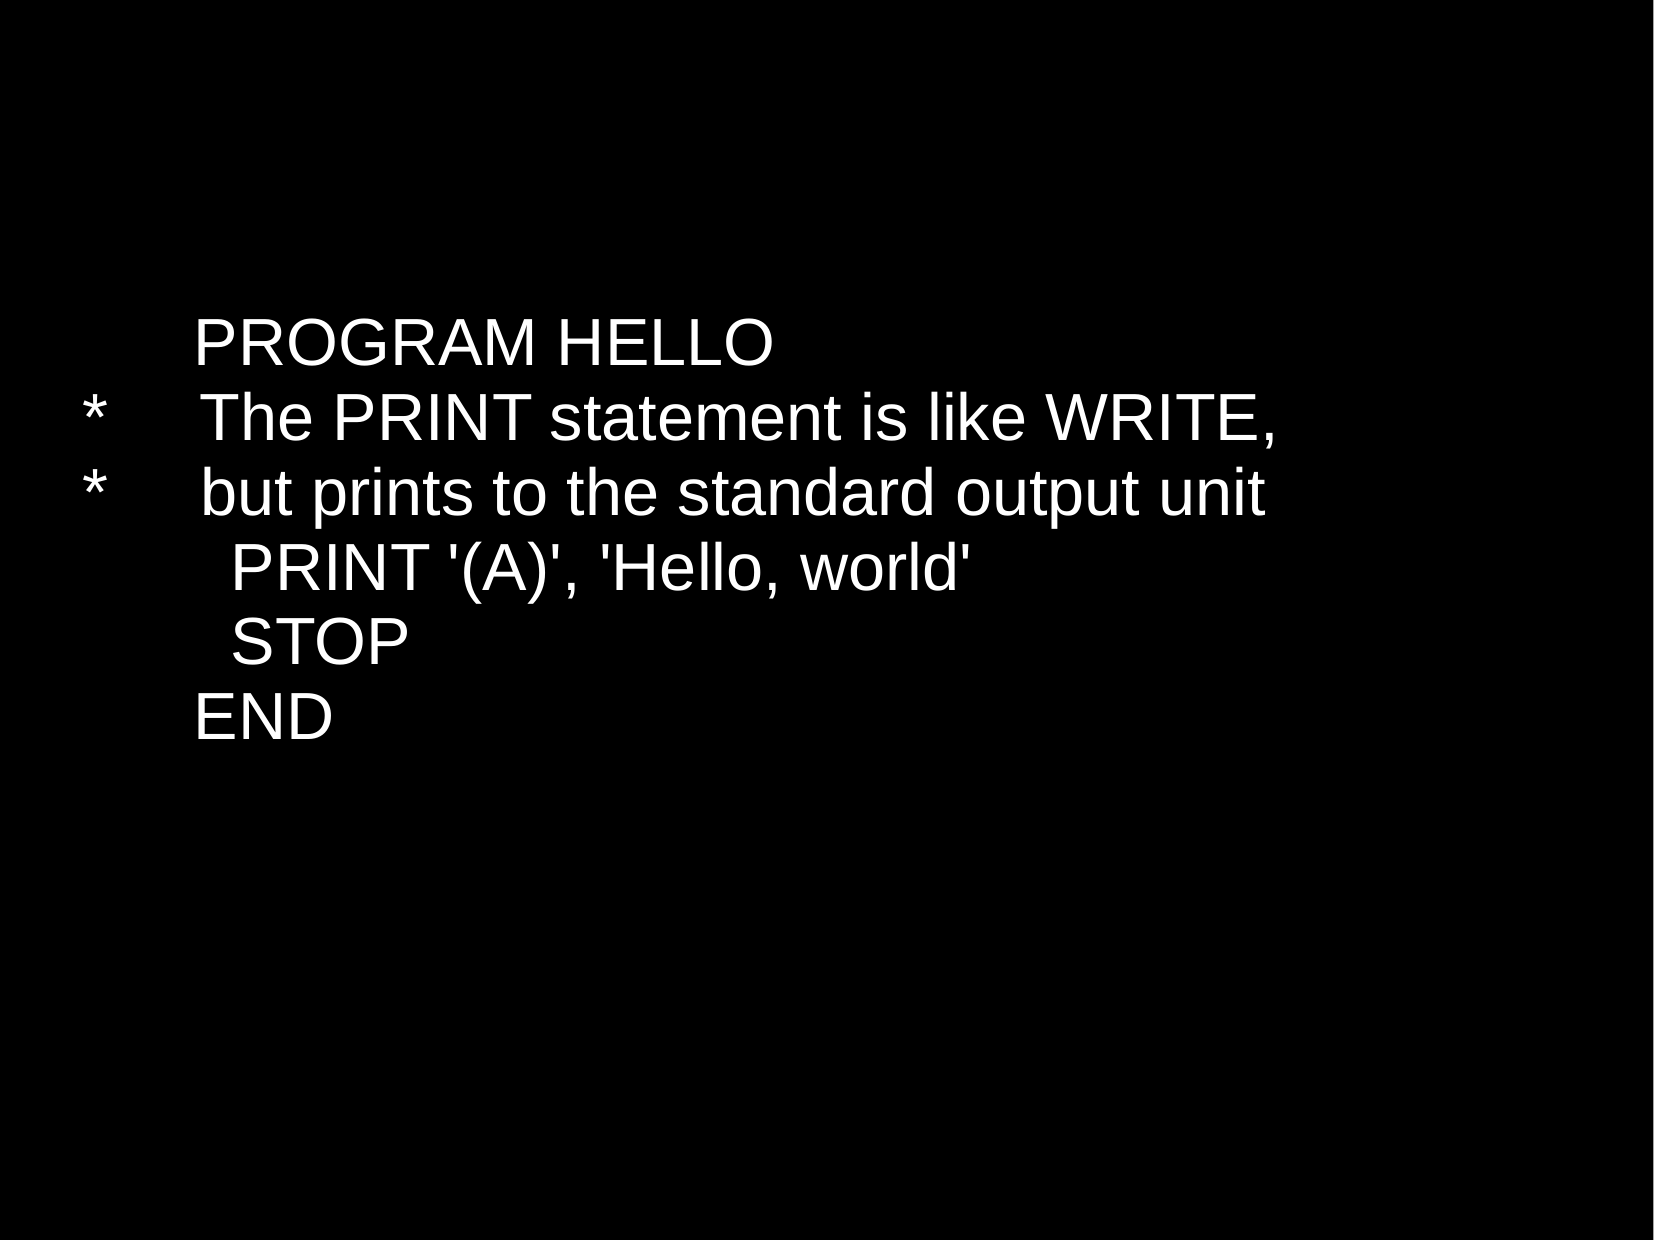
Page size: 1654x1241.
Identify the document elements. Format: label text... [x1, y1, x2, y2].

subtitle PROGRAM HELLO * The PRINT statement is like WRITE, * but prints to the standard output unit PRINT '(A)', 'Hello, world' STOP END [82, 49, 1571, 1010]
